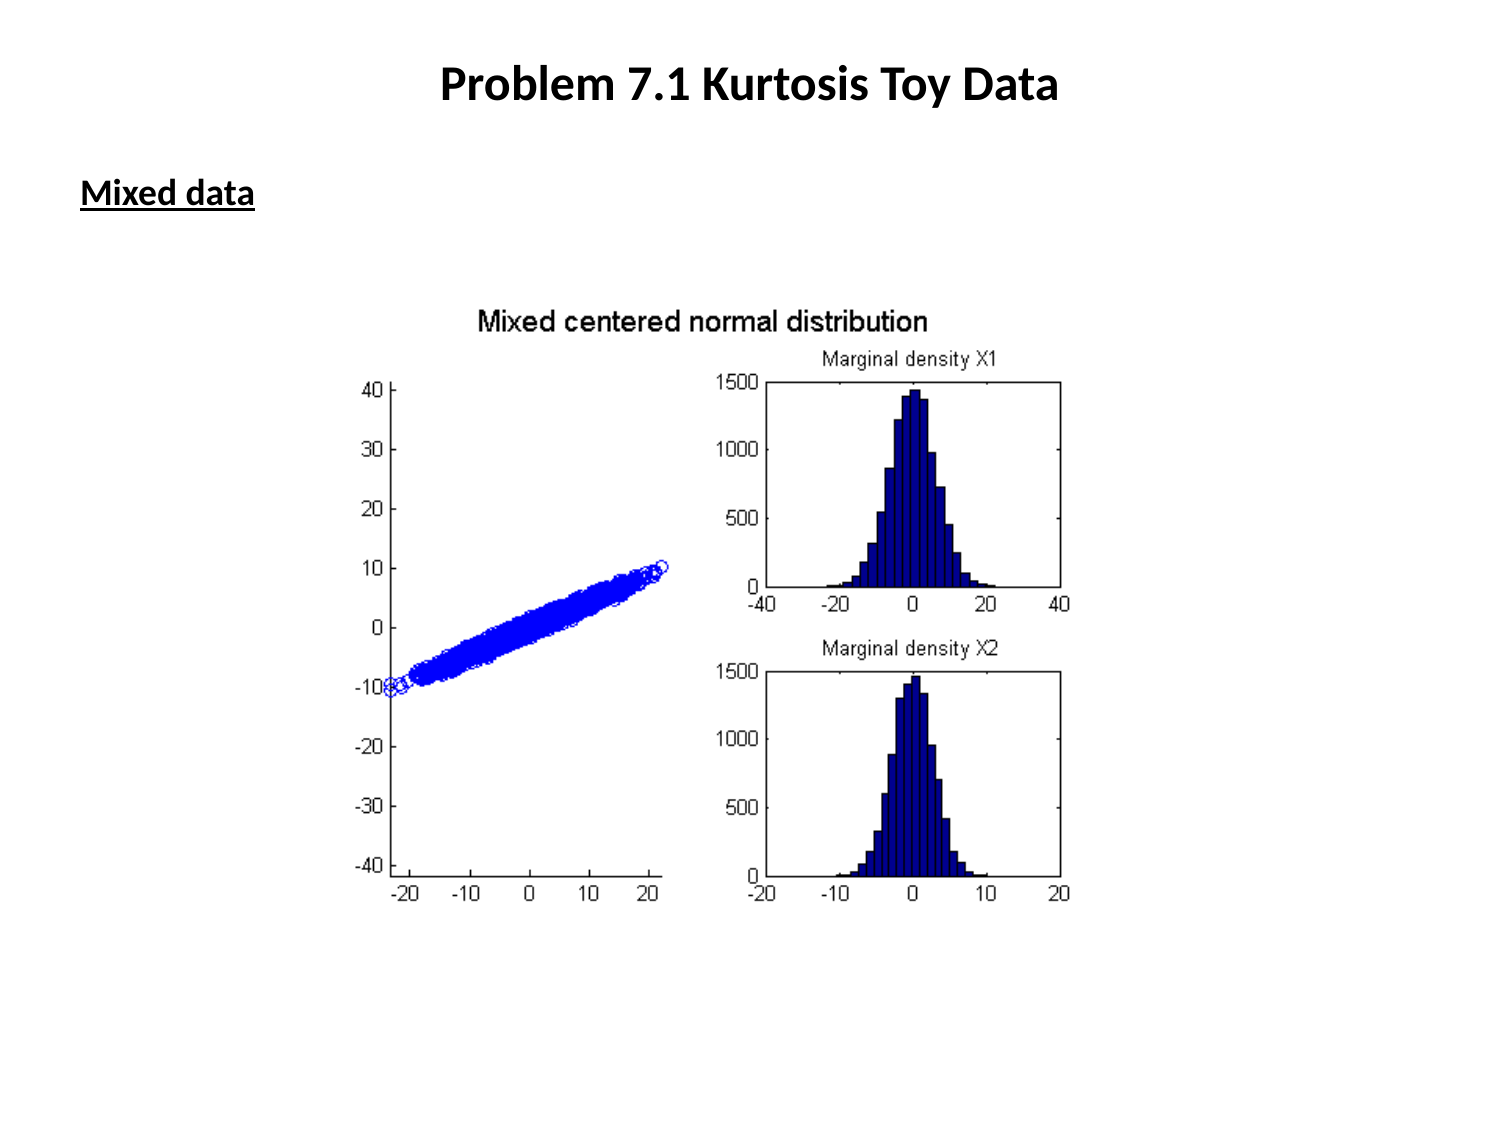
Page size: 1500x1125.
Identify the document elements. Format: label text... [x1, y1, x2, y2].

picture [265, 288, 1143, 945]
text_box Problem 7.1 Kurtosis Toy Data [0, 42, 1500, 118]
text_box Mixed data [64, 160, 330, 221]
